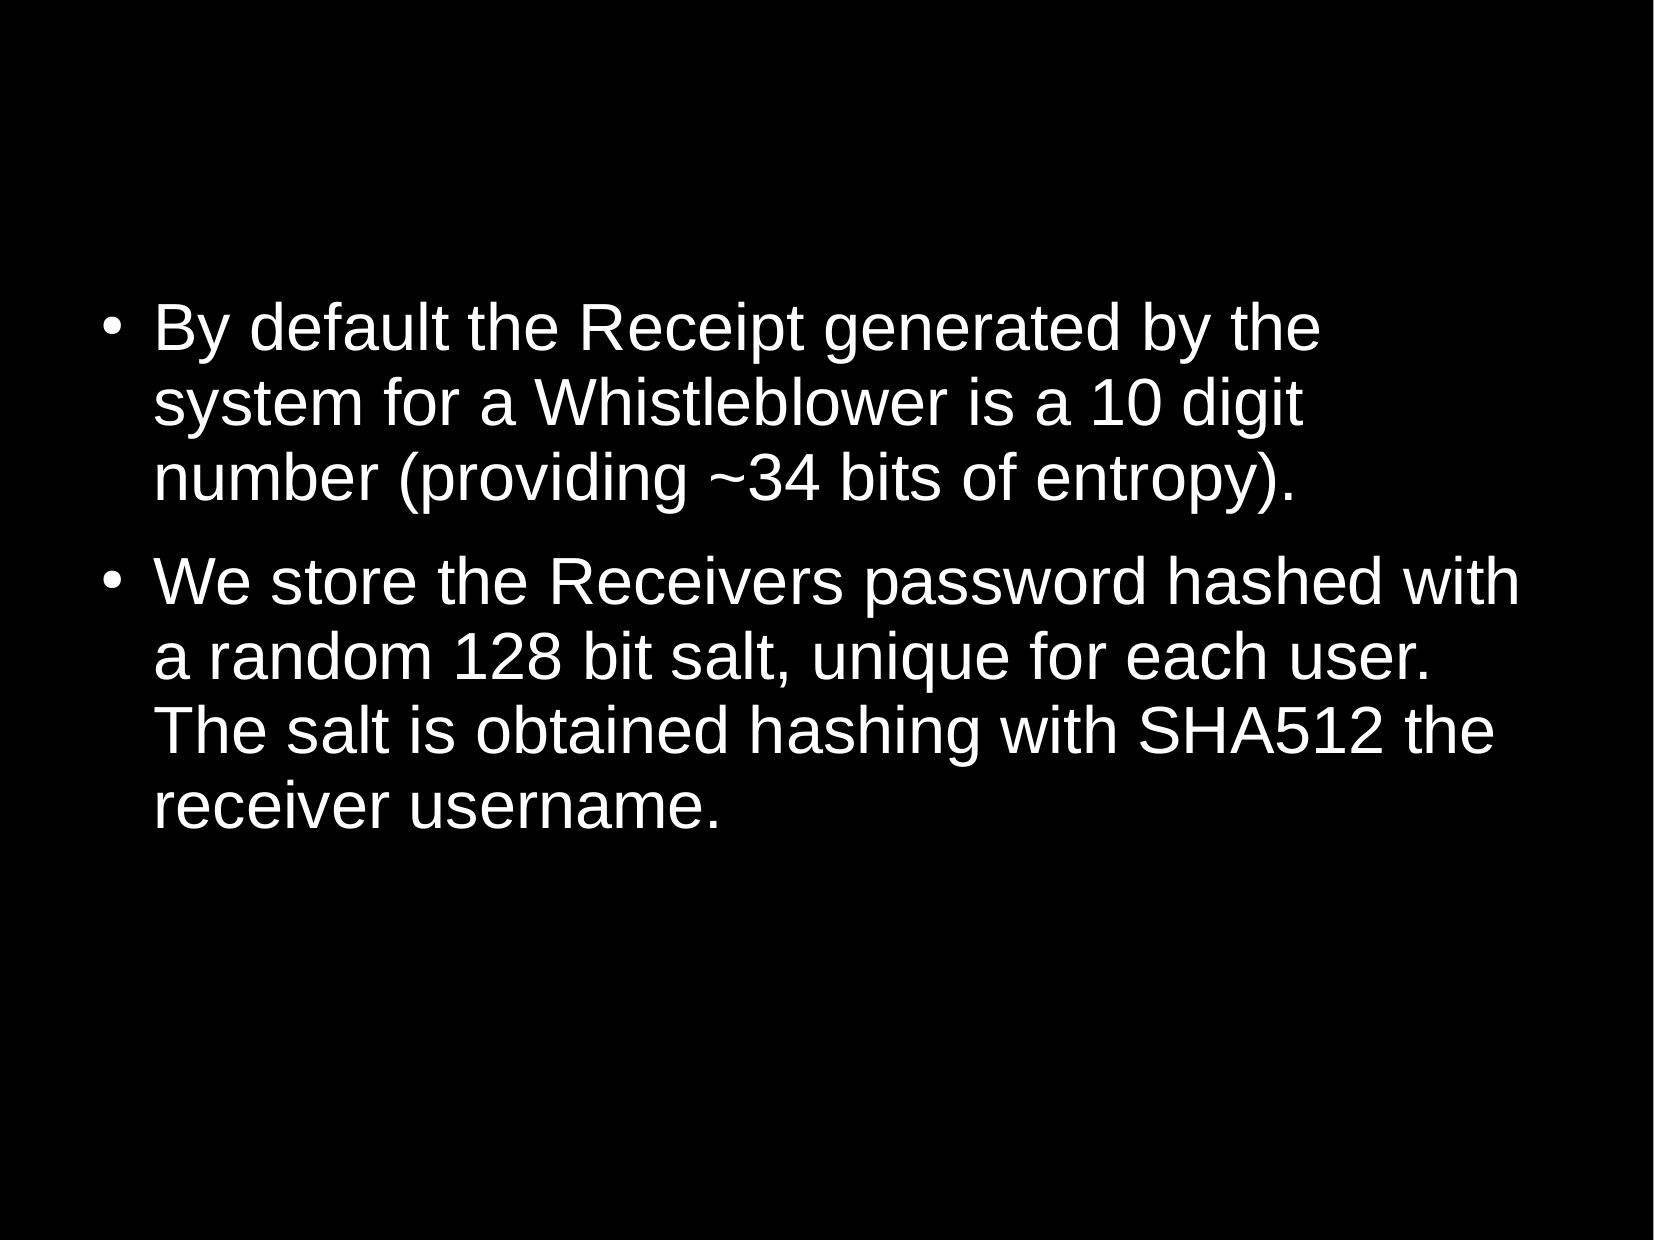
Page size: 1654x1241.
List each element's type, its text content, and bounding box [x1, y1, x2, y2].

list By default the Receipt generated by the system for a Whistleblower is a 10 digit number (providing ~34 bits of entropy). We store the Receivers password hashed with a random 128 bit salt, unique for each user. The salt is obtained hashing with SHA512 the receiver username. [82, 290, 1538, 1010]
